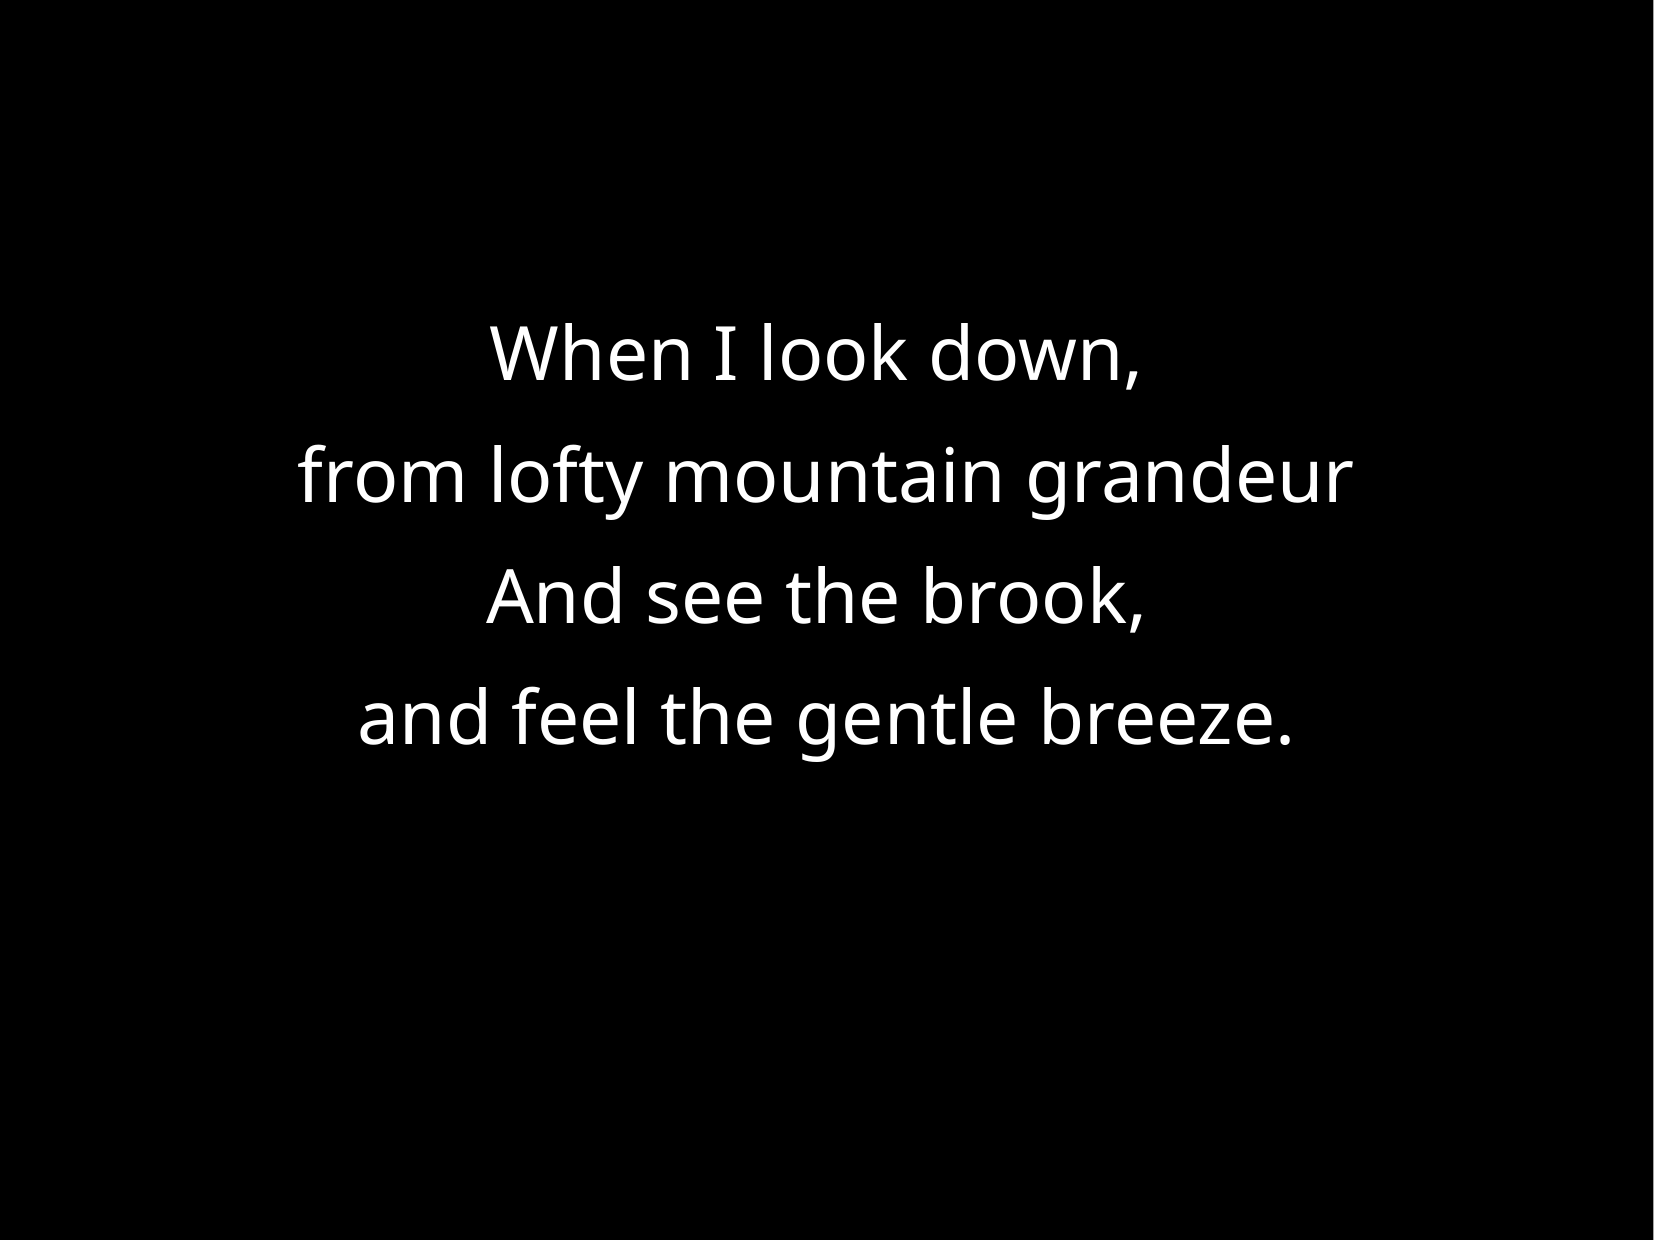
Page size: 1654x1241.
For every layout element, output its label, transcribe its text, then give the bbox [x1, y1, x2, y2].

list When I look down, from lofty mountain grandeur And see the brook, and feel the gentle breeze. [0, 307, 1654, 1027]
